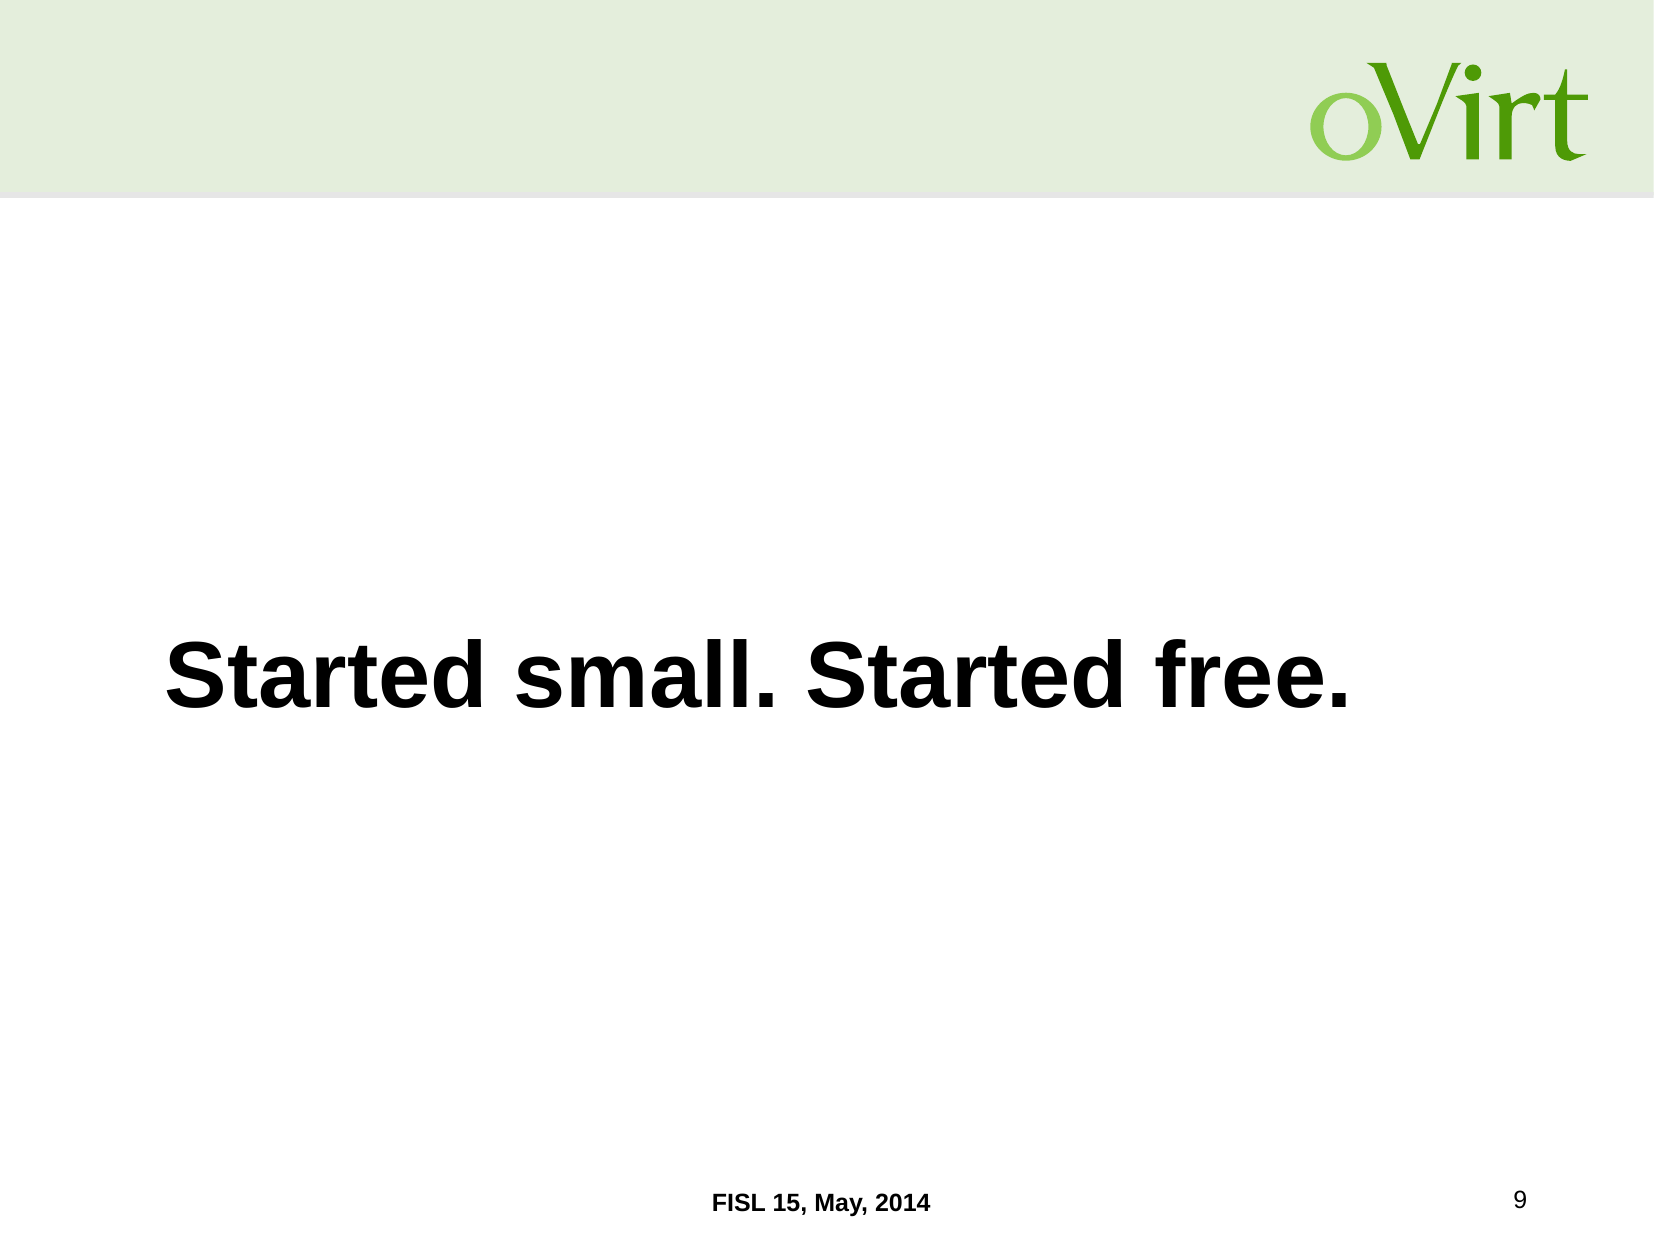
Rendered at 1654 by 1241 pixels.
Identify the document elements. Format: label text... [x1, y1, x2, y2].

text_box Started small. Started free. [150, 615, 1654, 750]
